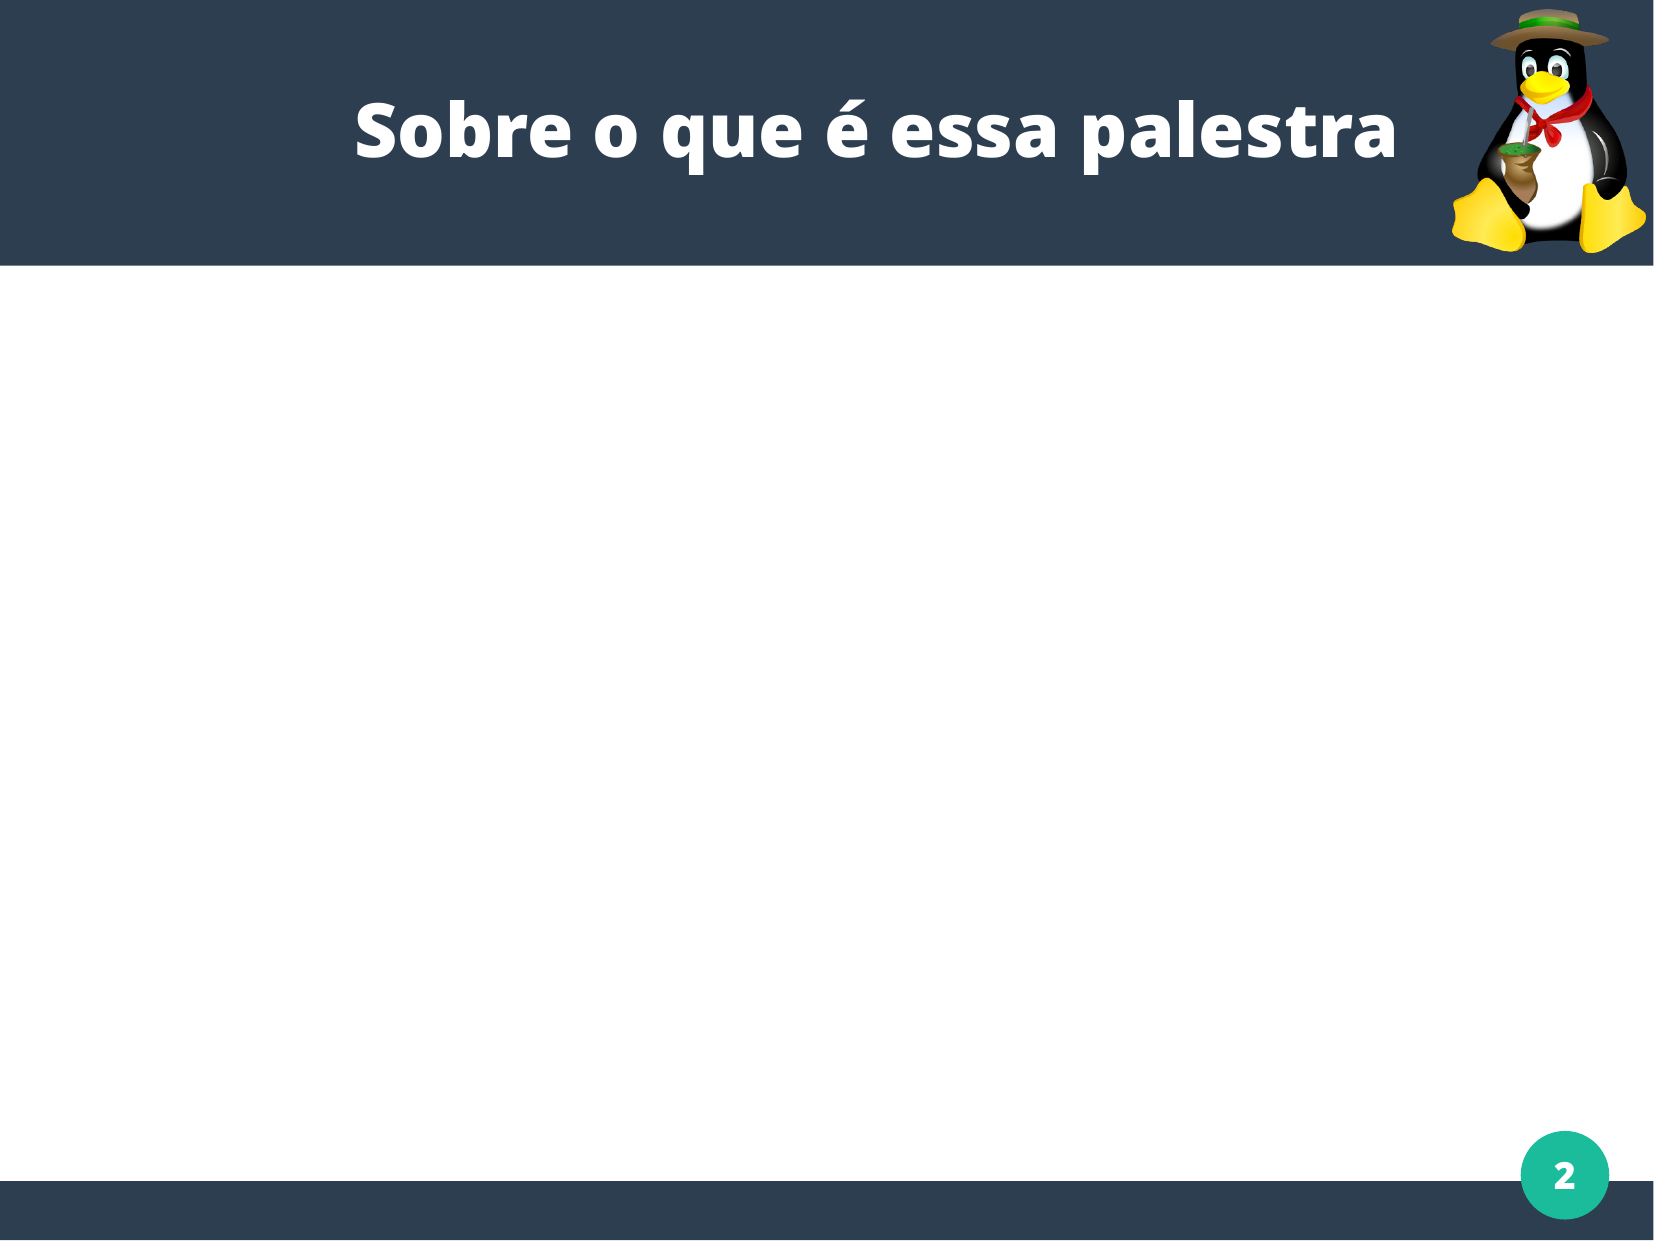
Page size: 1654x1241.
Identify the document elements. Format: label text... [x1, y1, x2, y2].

picture [1452, 9, 1646, 253]
title Sobre o que é essa palestra [59, 49, 1452, 207]
